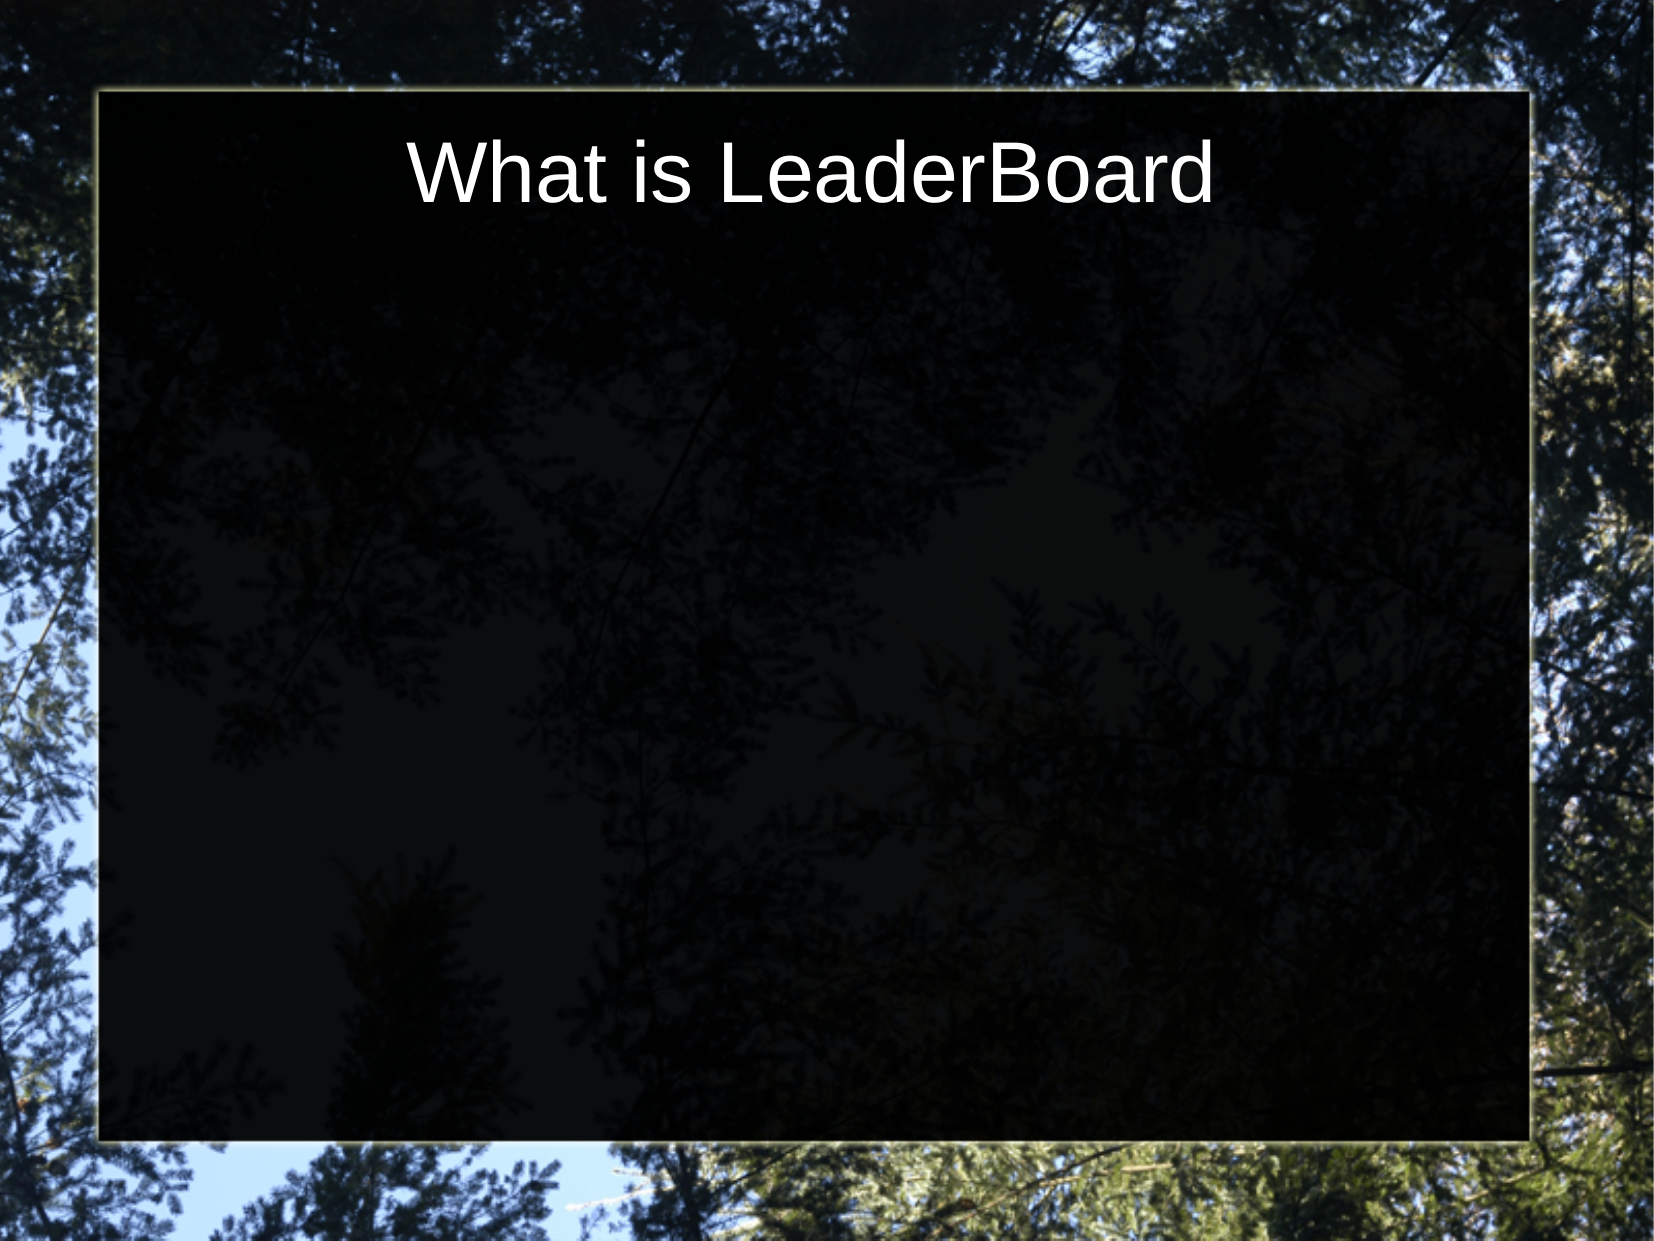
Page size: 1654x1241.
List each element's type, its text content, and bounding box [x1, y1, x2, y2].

picture [0, 0, 1654, 1241]
title What is LeaderBoard [88, 88, 1536, 257]
